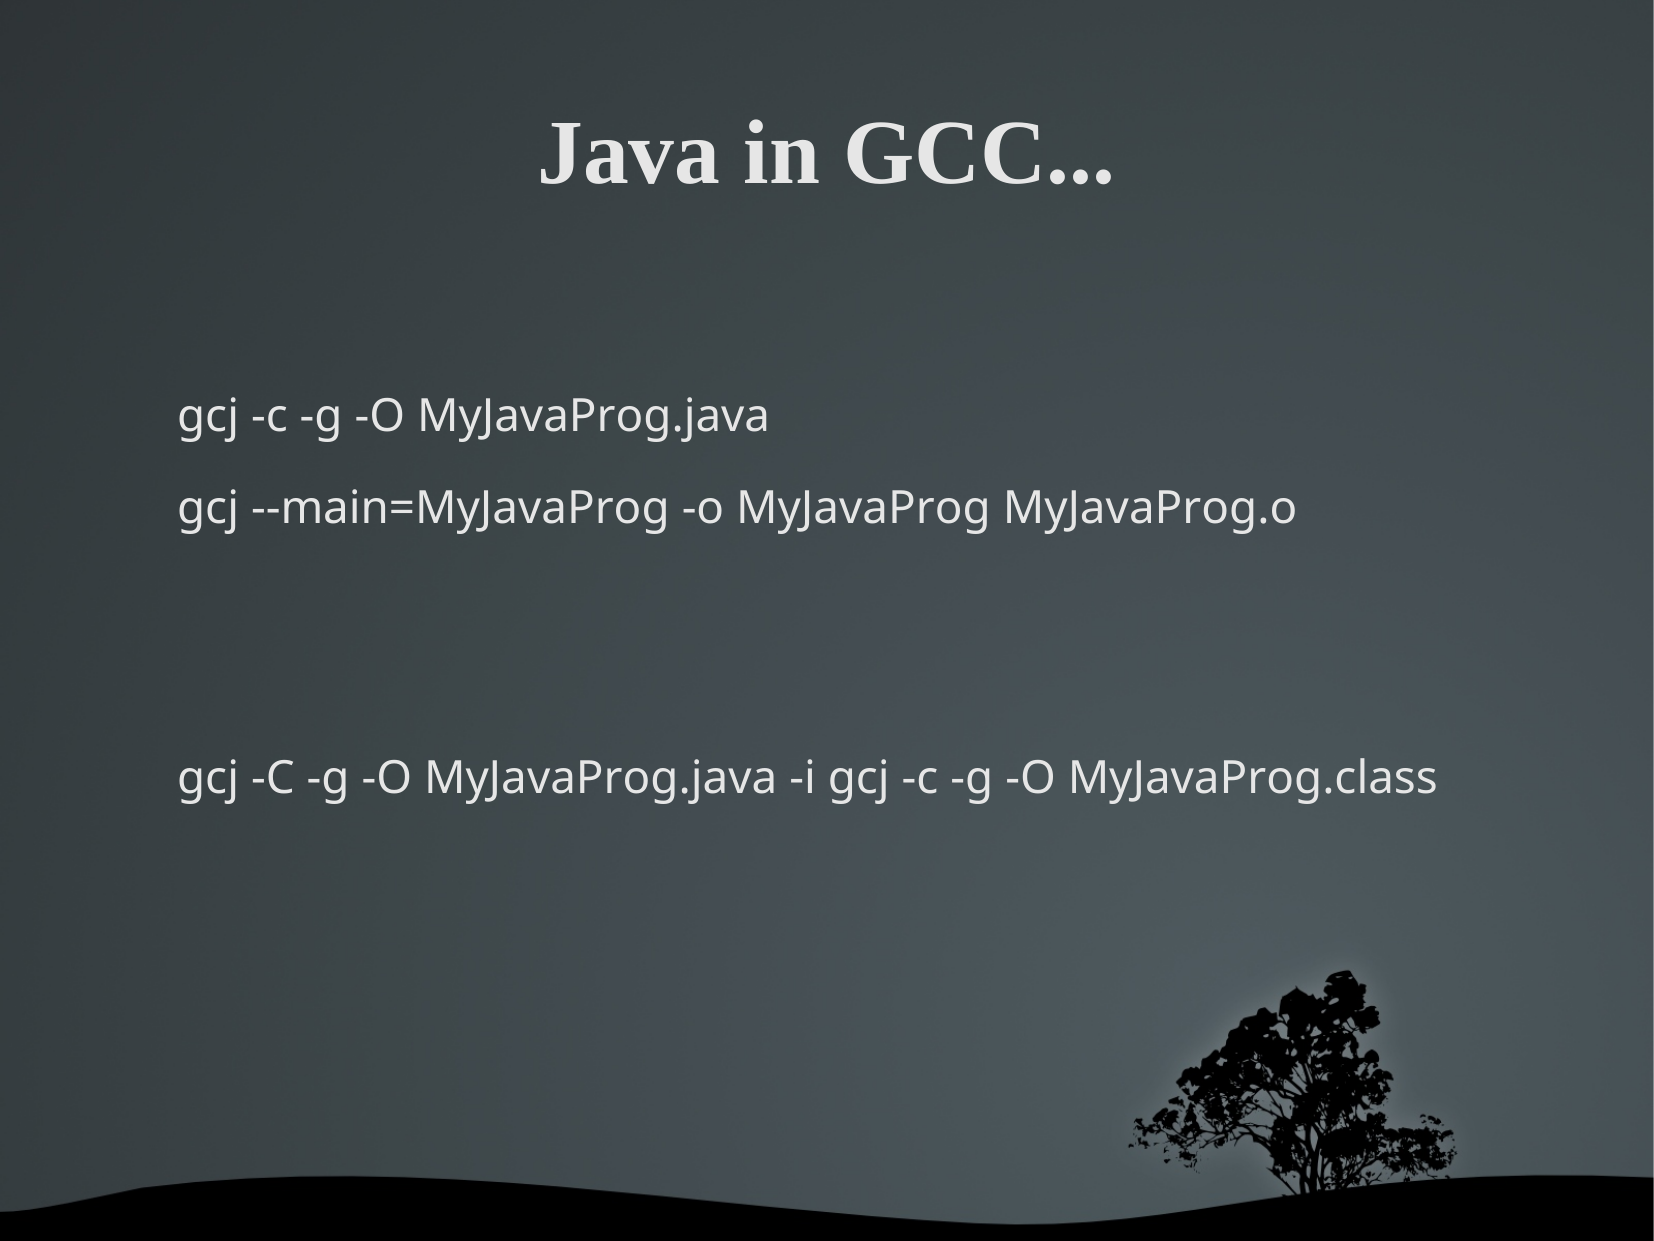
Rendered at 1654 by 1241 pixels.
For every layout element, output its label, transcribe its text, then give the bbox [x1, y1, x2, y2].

list gcj -c -g -O MyJavaProg.java gcj --main=MyJavaProg -o MyJavaProg MyJavaProg.o gcj -C -g -O MyJavaProg.java -i gcj -c -g -O MyJavaProg.class [82, 290, 1571, 1094]
title Java in GCC... [82, 56, 1571, 250]
picture [0, 0, 1654, 1241]
